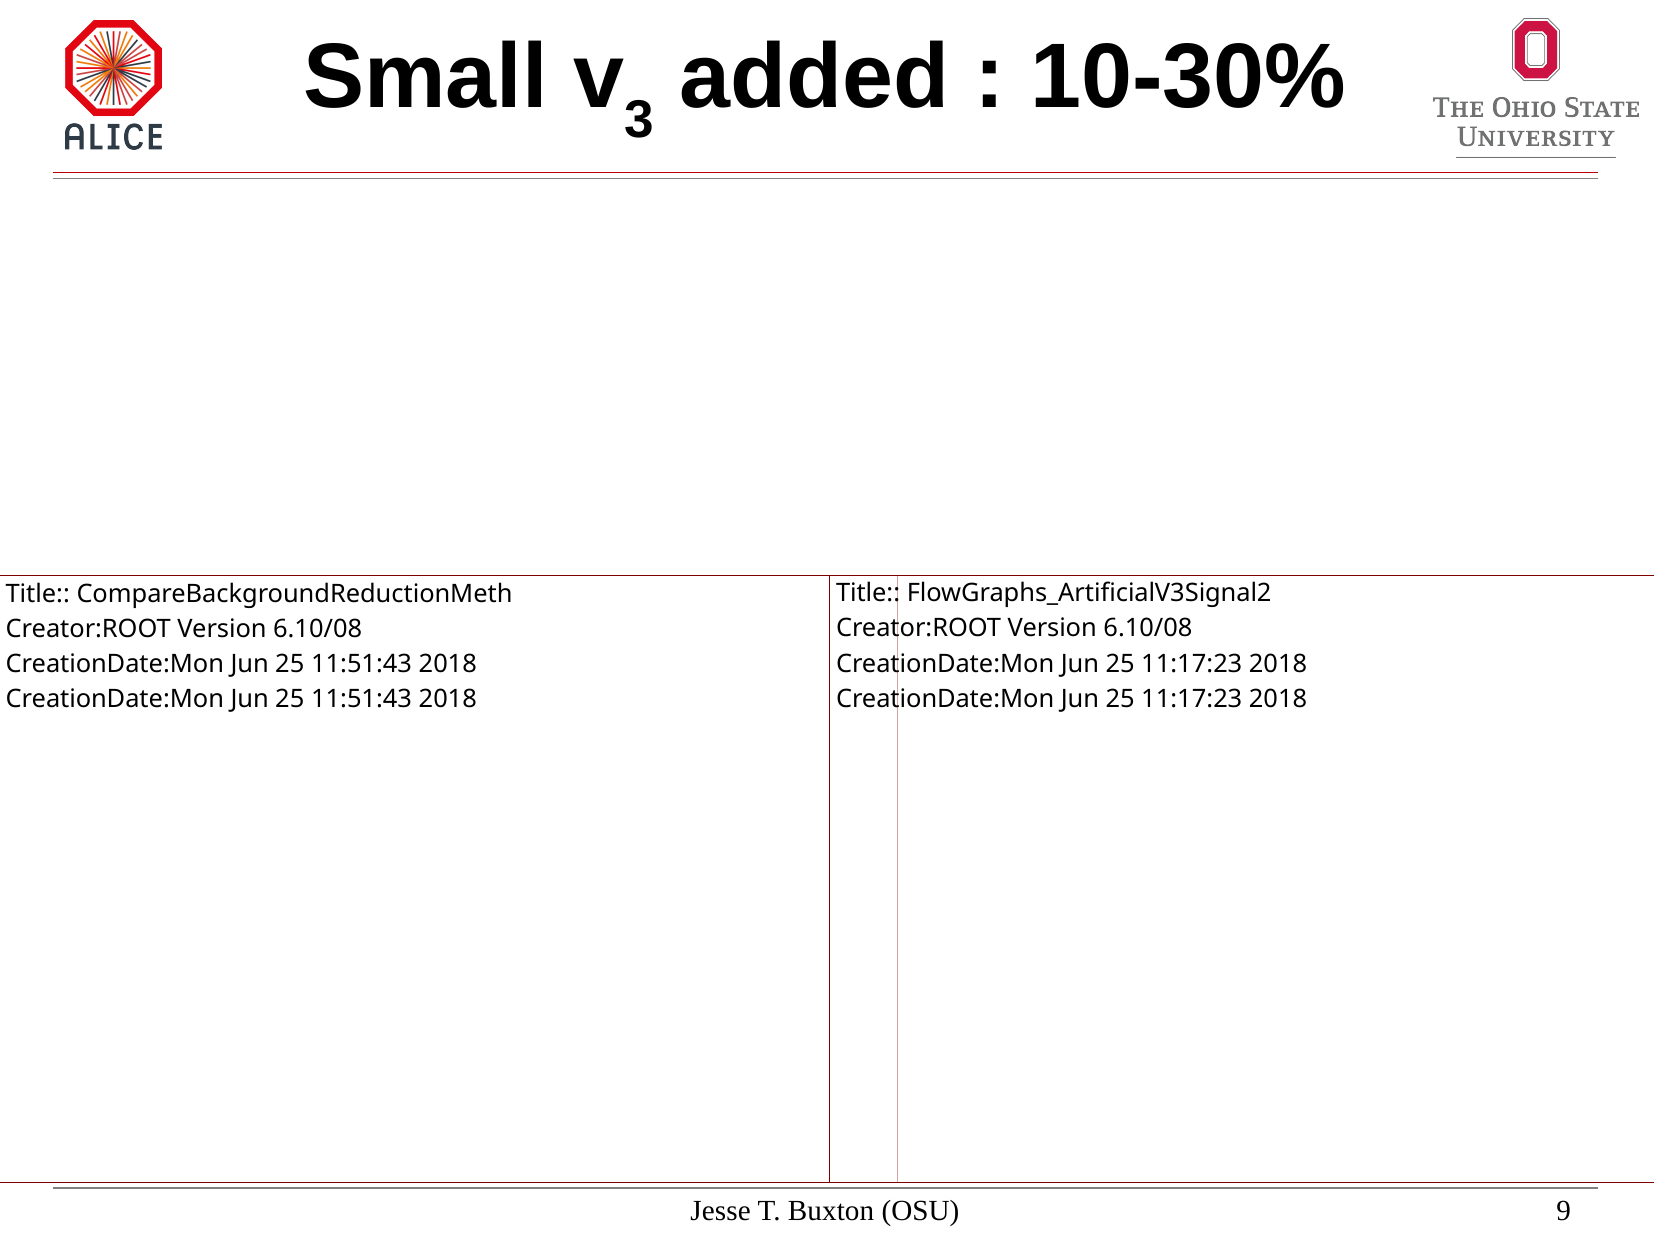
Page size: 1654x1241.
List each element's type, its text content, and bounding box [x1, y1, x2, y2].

title Small v3 added : 10-30% [137, 1, 1513, 172]
picture [65, 20, 137, 150]
picture [0, 573, 1654, 1183]
picture [1513, 5, 1642, 171]
